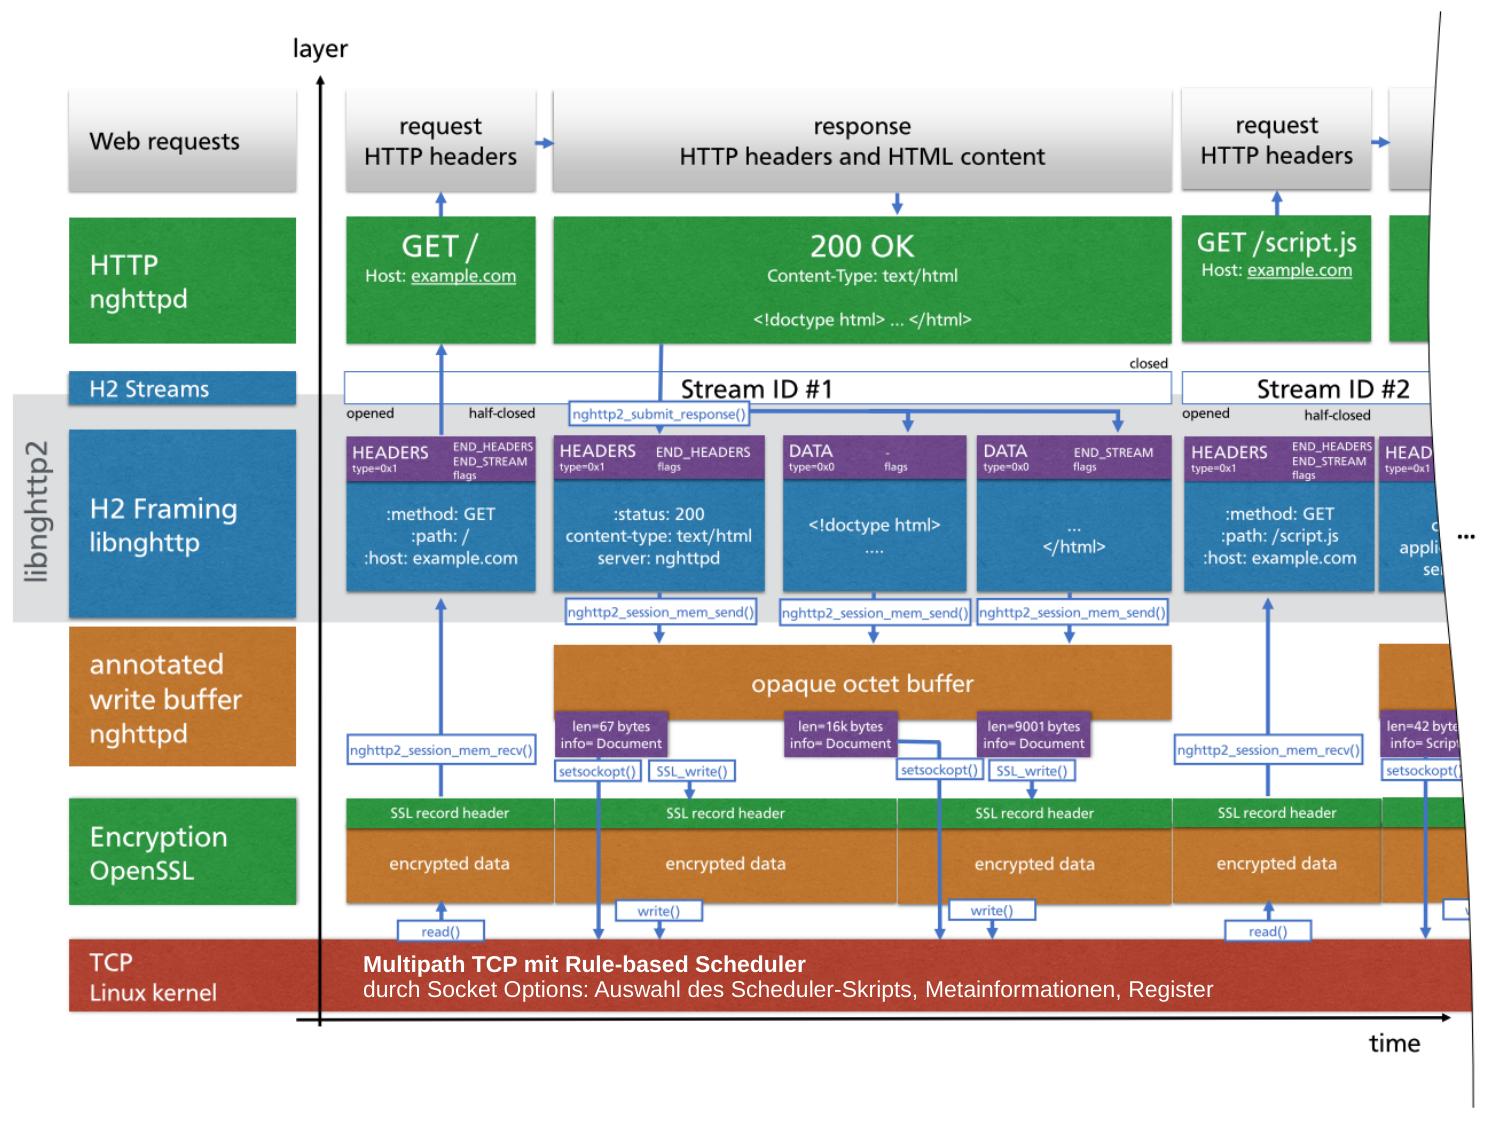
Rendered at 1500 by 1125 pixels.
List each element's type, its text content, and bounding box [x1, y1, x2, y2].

text_box Multipath TCP mit Rule-based Scheduler durch Socket Options: Auswahl des Scheduler-Skripts, Metainformationen, Register [348, 944, 1294, 1011]
picture [5, 8, 1495, 1117]
